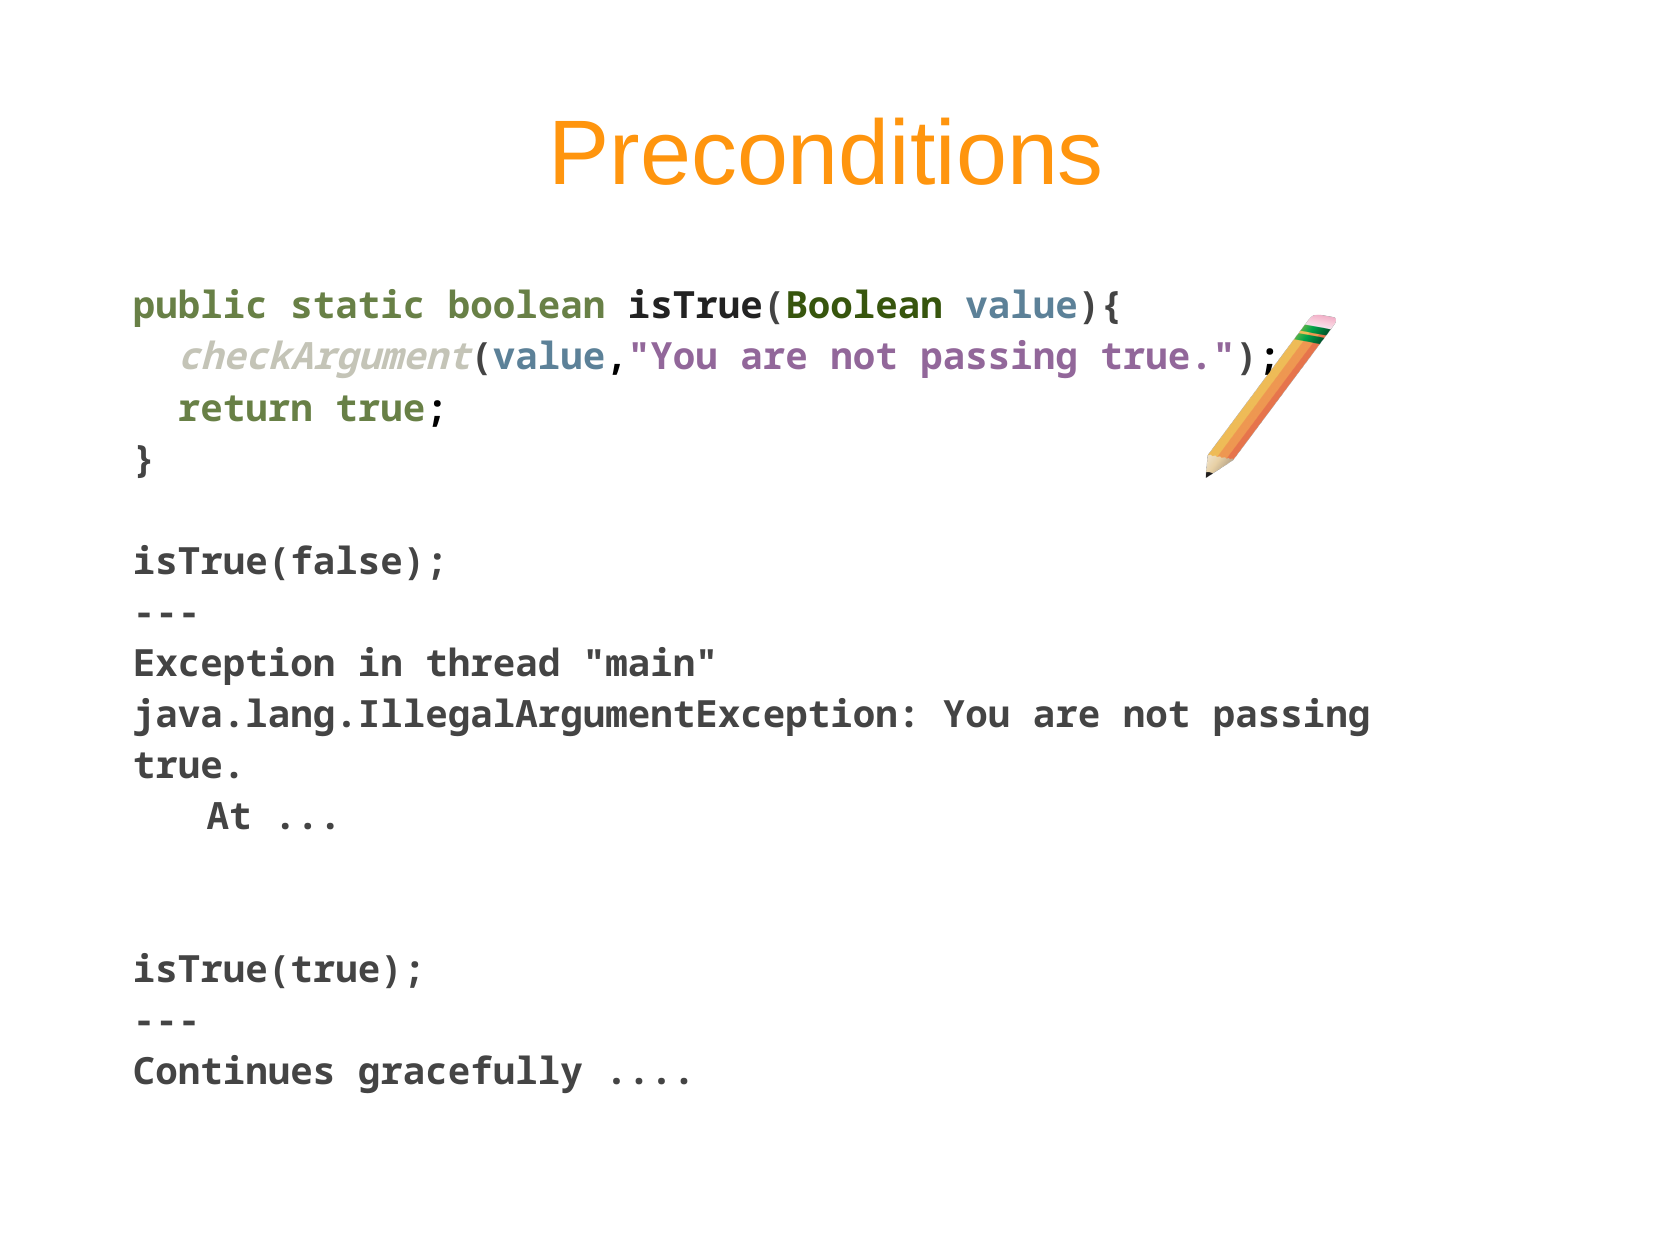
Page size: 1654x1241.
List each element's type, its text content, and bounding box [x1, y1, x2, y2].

text_box public static boolean isTrue(Boolean value){ checkArgument(value,"You are not passing true."); return true; } isTrue(false); --- Exception in thread "main" java.lang.IllegalArgumentException: You are not passing true. At ... isTrue(true); --- Continues gracefully .... [118, 271, 1477, 1099]
title Preconditions [82, 49, 1571, 257]
picture [1202, 314, 1339, 478]
